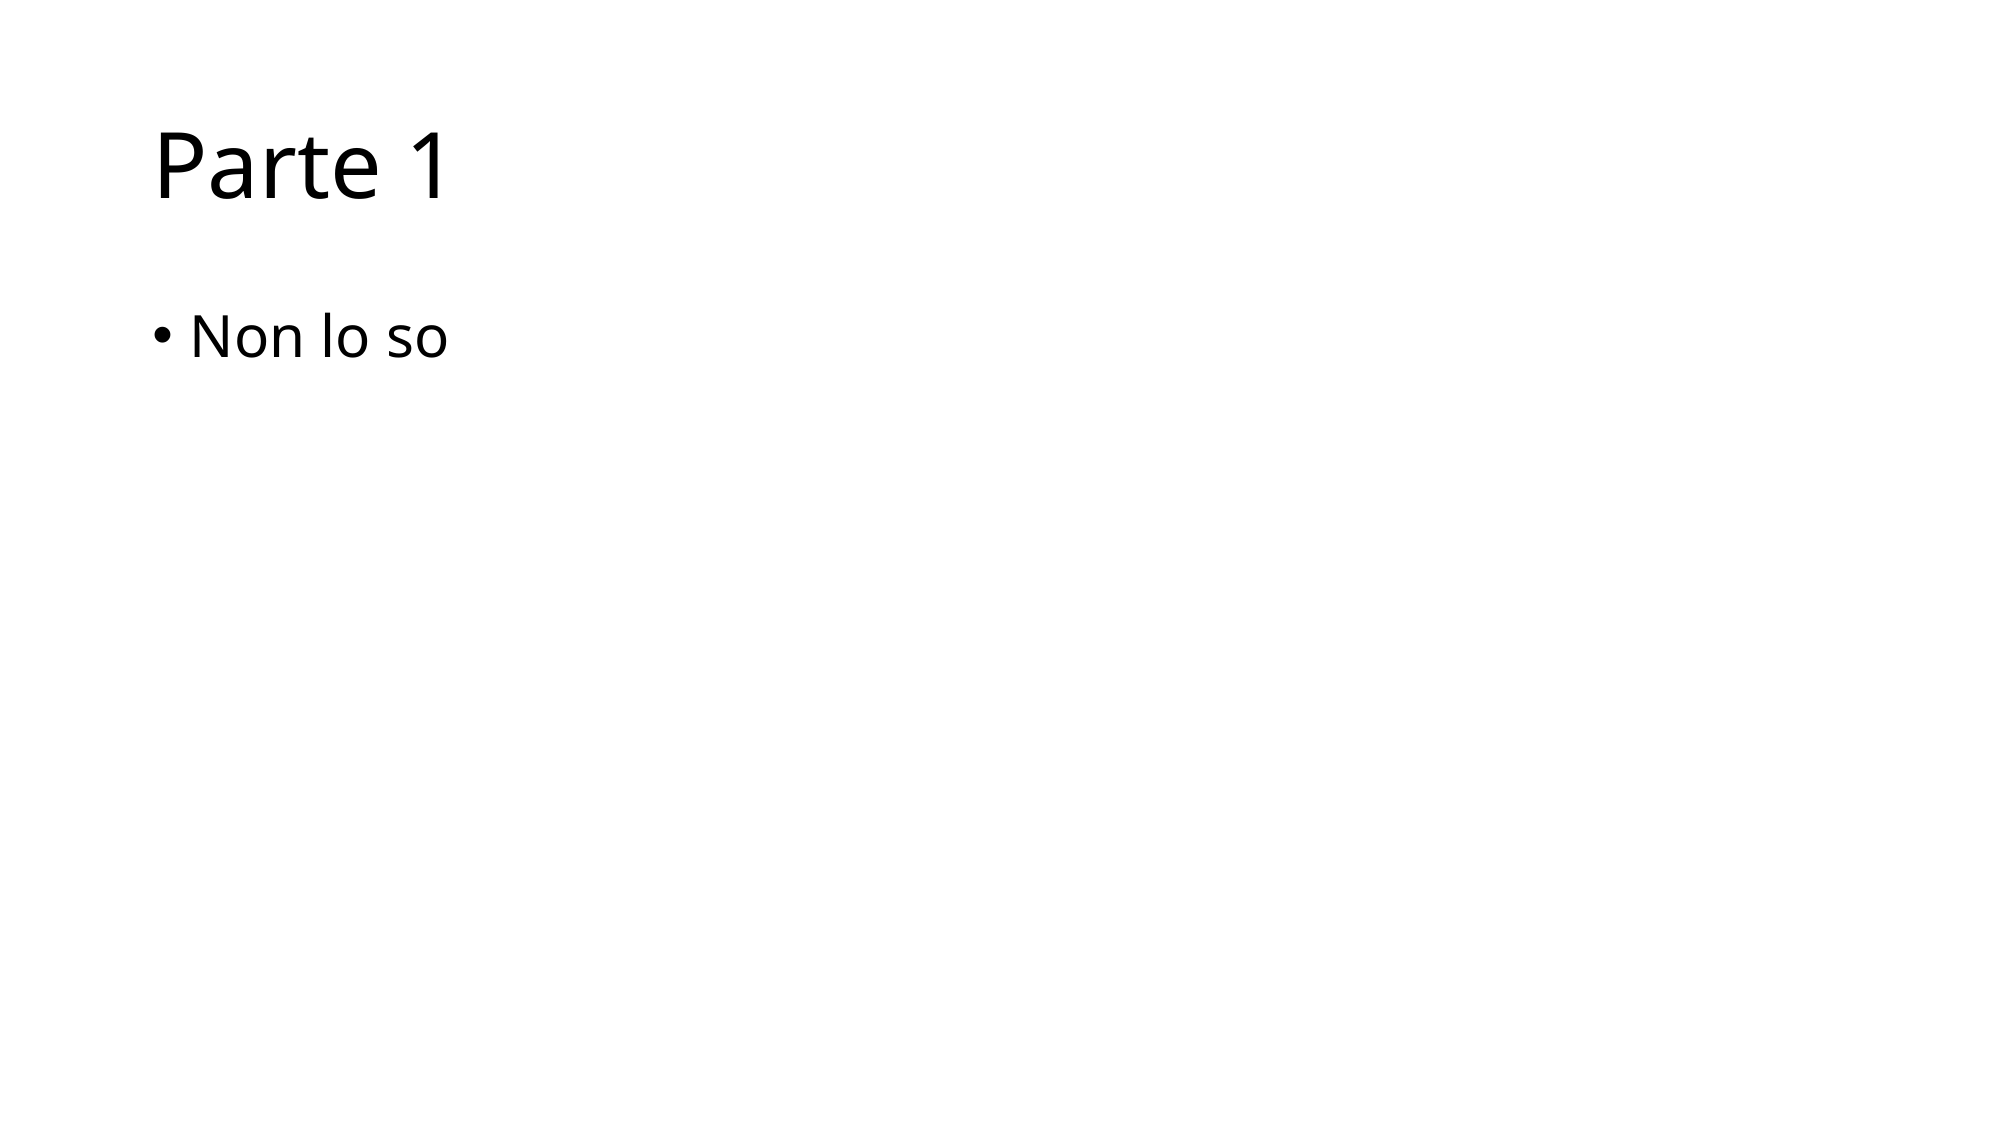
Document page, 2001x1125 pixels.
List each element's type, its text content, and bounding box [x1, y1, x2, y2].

list Non lo so [137, 299, 1863, 1014]
title Parte 1 [137, 59, 1863, 278]
